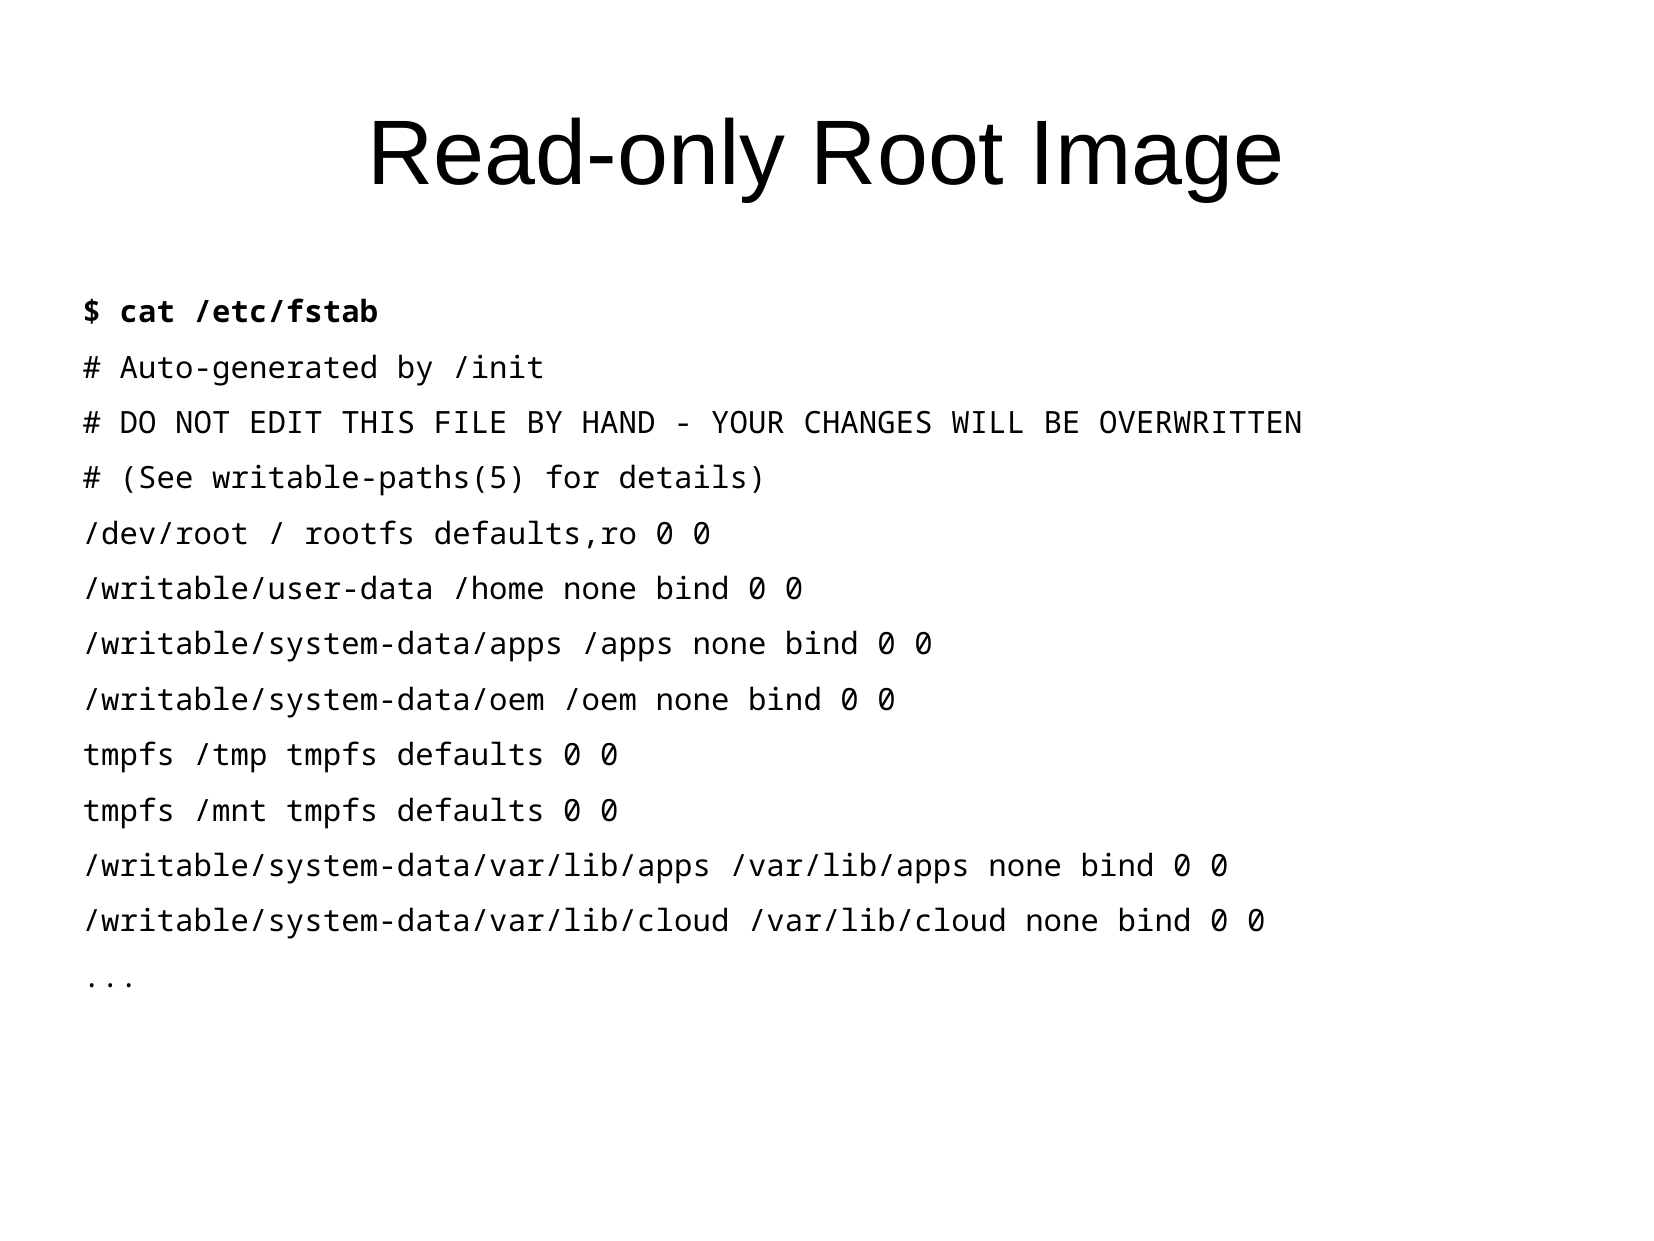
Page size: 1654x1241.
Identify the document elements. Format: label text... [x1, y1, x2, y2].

list $ cat /etc/fstab # Auto-generated by /init # DO NOT EDIT THIS FILE BY HAND - YOUR CHANGES WILL BE OVERWRITTEN # (See writable-paths(5) for details) /dev/root / rootfs defaults,ro 0 0 /writable/user-data /home none bind 0 0 /writable/system-data/apps /apps none bind 0 0 /writable/system-data/oem /oem none bind 0 0 tmpfs /tmp tmpfs defaults 0 0 tmpfs /mnt tmpfs defaults 0 0 /writable/system-data/var/lib/apps /var/lib/apps none bind 0 0 /writable/system-data/var/lib/cloud /var/lib/cloud none bind 0 0 ... [82, 290, 1571, 1010]
title Read-only Root Image [82, 49, 1571, 257]
